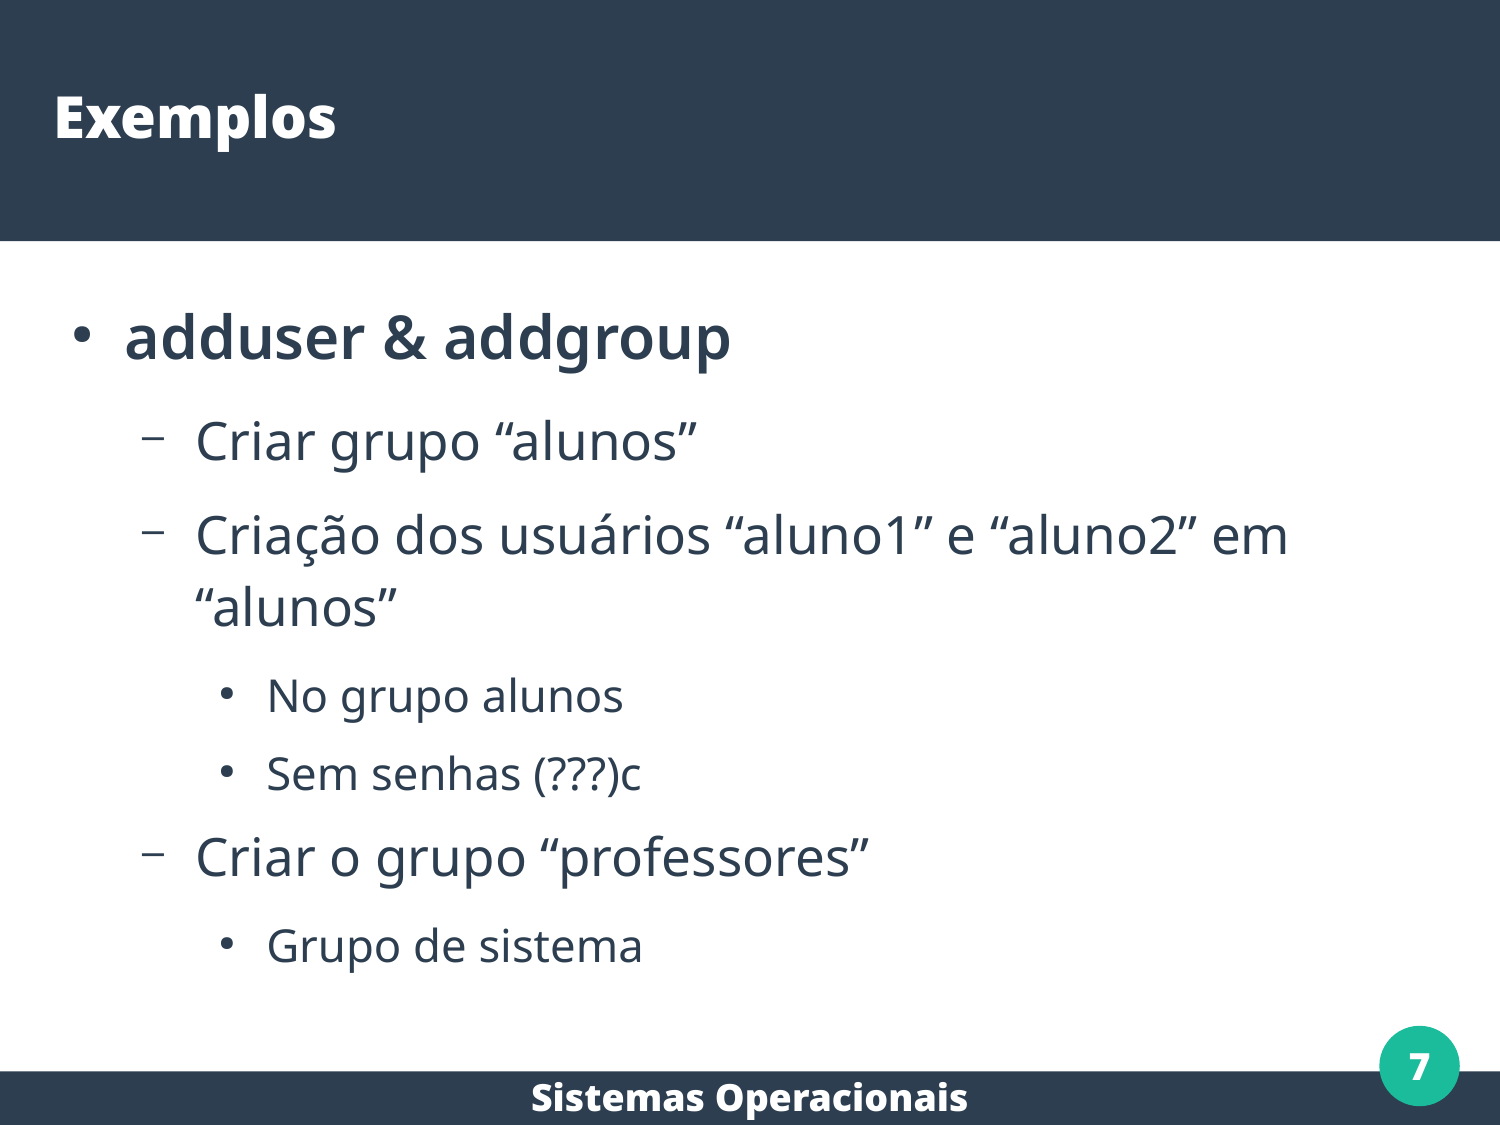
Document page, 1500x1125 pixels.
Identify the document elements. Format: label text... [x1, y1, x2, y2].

list adduser & addgroup Criar grupo “alunos” Criação dos usuários “aluno1” e “aluno2” em “alunos” No grupo alunos Sem senhas (???)c Criar o grupo “professores” Grupo de sistema [53, 294, 1447, 1045]
title Exemplos [53, 44, 1447, 188]
